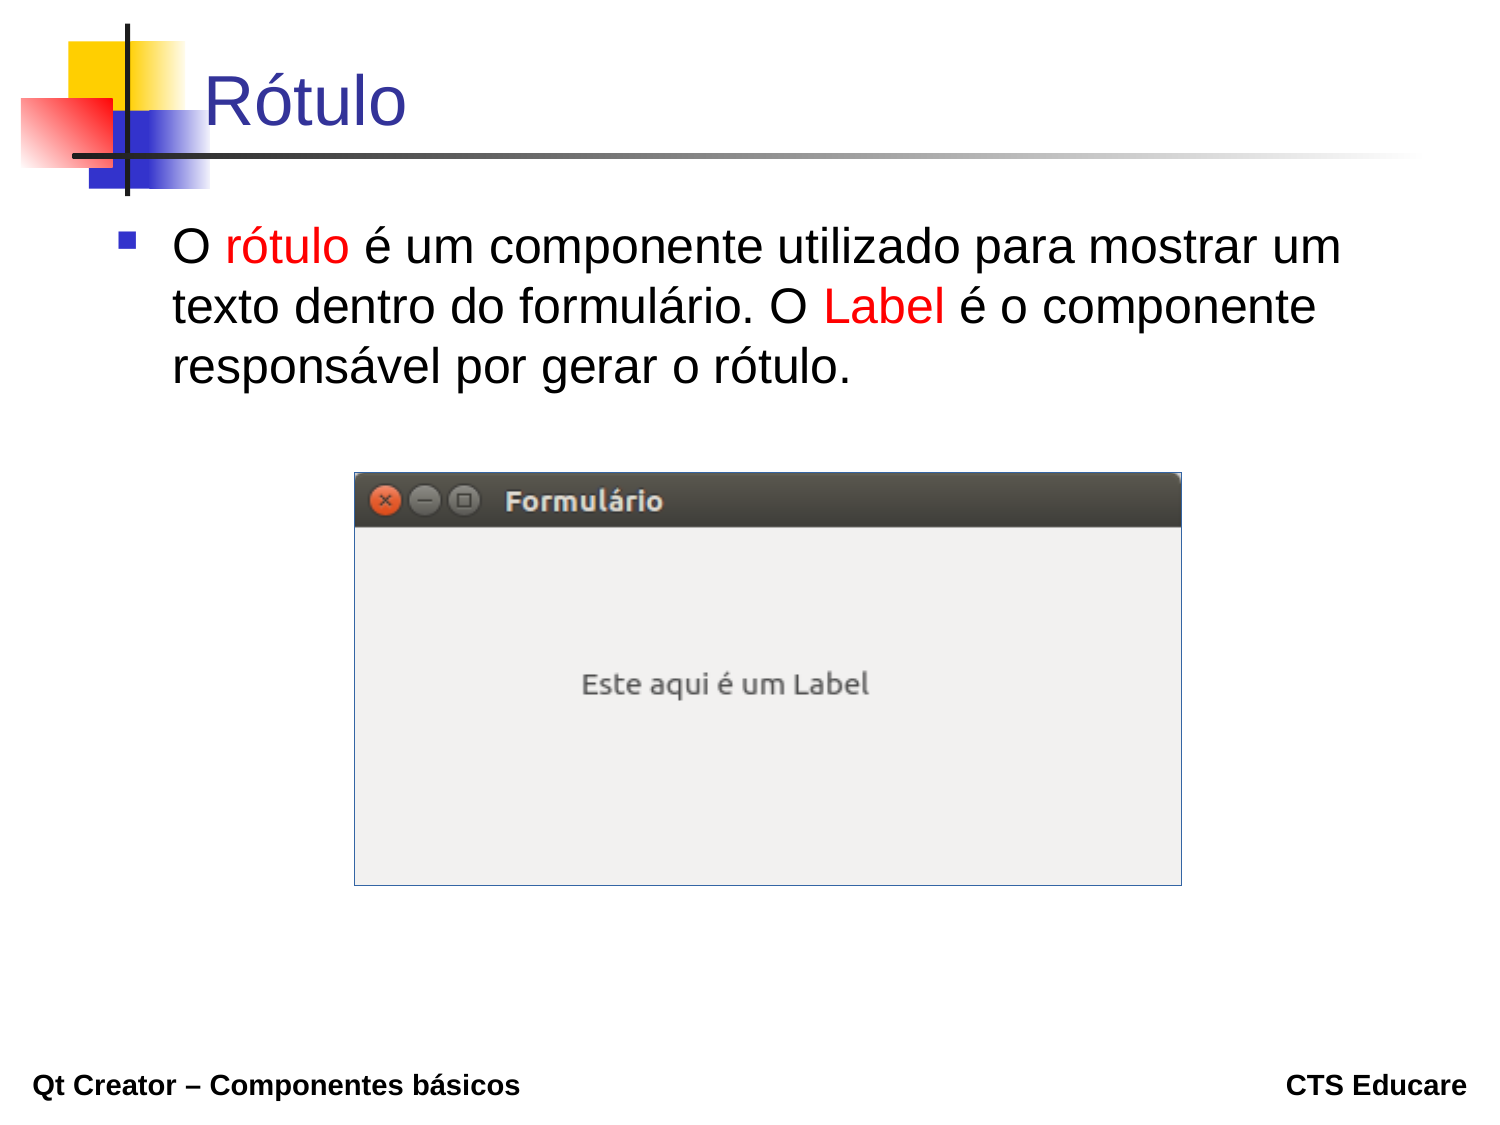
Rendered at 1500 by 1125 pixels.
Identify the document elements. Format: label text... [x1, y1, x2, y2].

list O rótulo é um componente utilizado para mostrar um texto dentro do formulário. O Label é o componente responsável por gerar o rótulo. [100, 206, 1447, 405]
picture [354, 472, 1182, 886]
title Rótulo [188, 46, 1468, 149]
